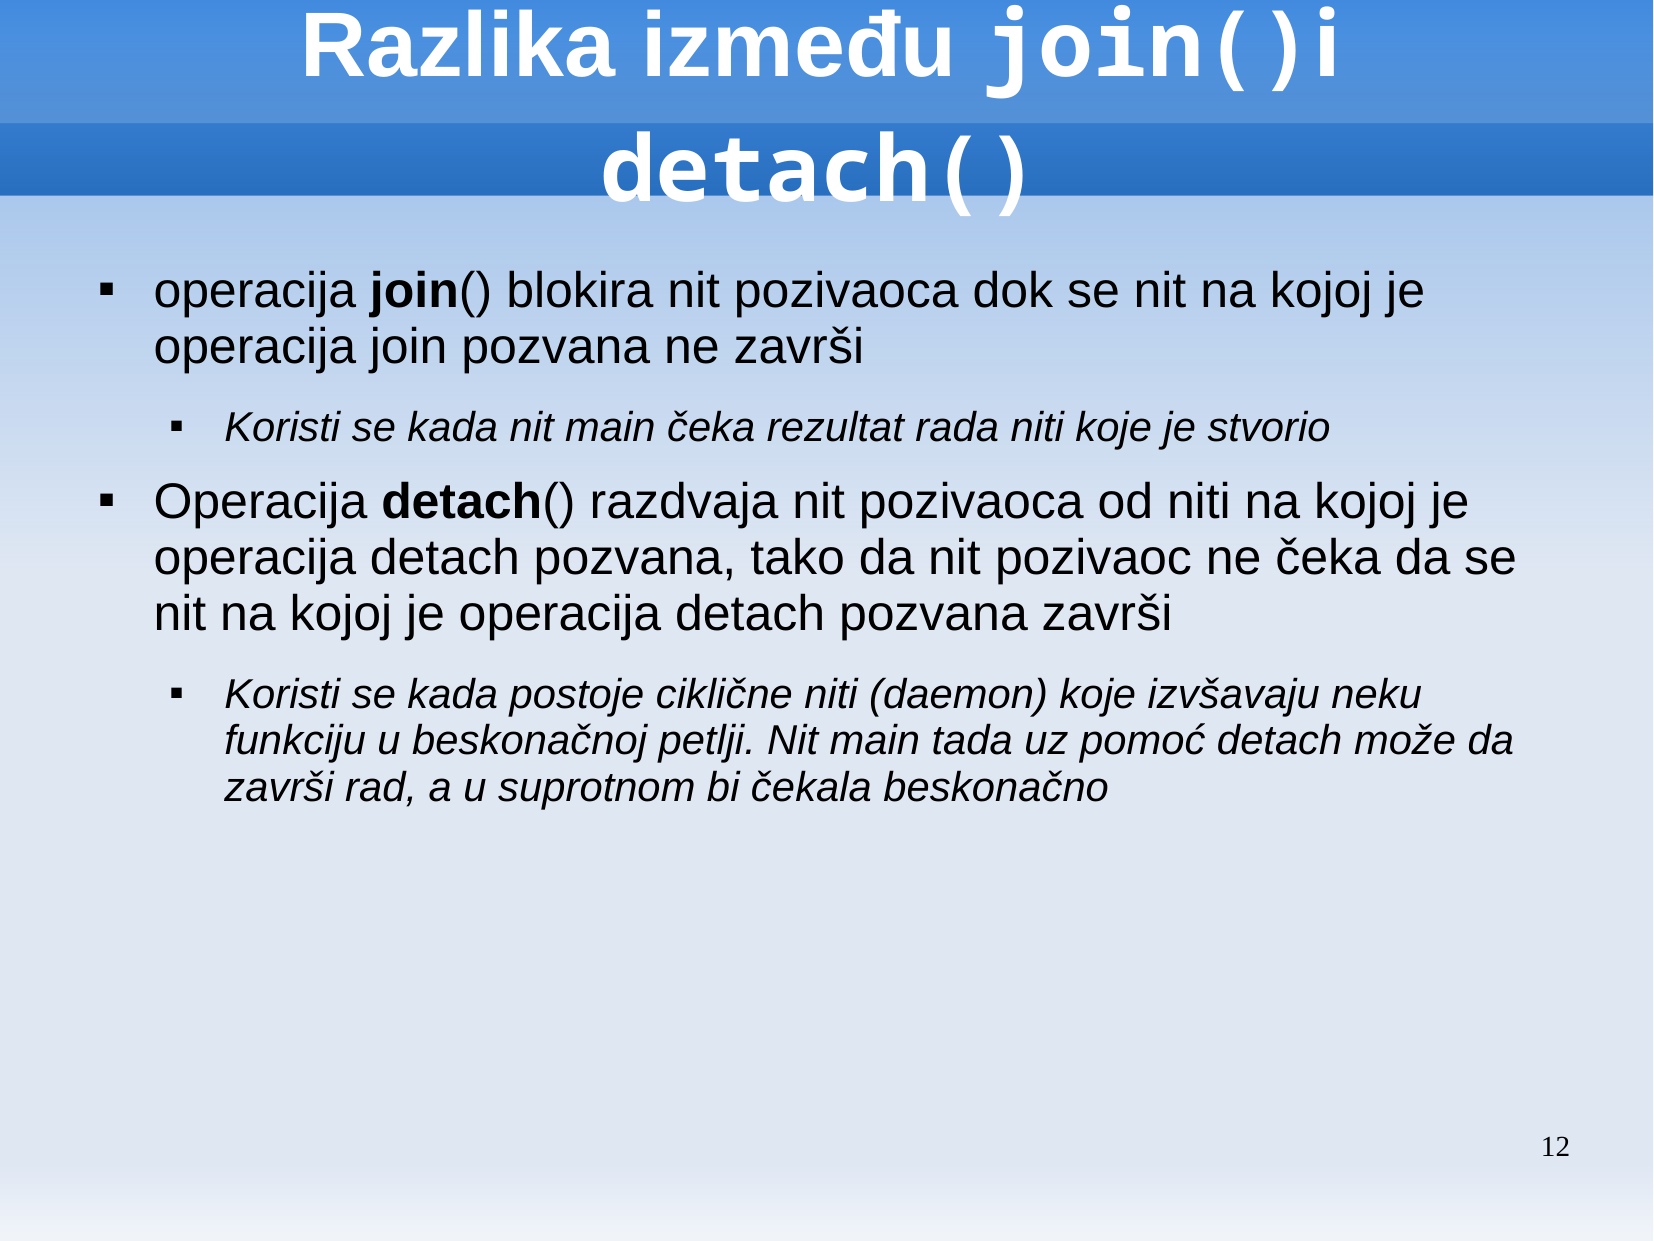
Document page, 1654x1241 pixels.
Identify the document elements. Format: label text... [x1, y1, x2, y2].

picture [0, 0, 1654, 1241]
title Razlika između join()i detach() [76, 0, 1565, 215]
list operacija join() blokira nit pozivaoca dok se nit na kojoj je operacija join pozvana ne završi Koristi se kada nit main čeka rezultat rada niti koje je stvorio Operacija detach() razdvaja nit pozivaoca od niti na kojoj je operacija detach pozvana, tako da nit pozivaoc ne čeka da se nit na kojoj je operacija detach pozvana završi Koristi se kada postoje ciklične niti (daemon) koje izvšavaju neku funkciju u beskonačnoj petlji. Nit main tada uz pomoć detach može da završi rad, a u suprotnom bi čekala beskonačno [82, 262, 1576, 1082]
